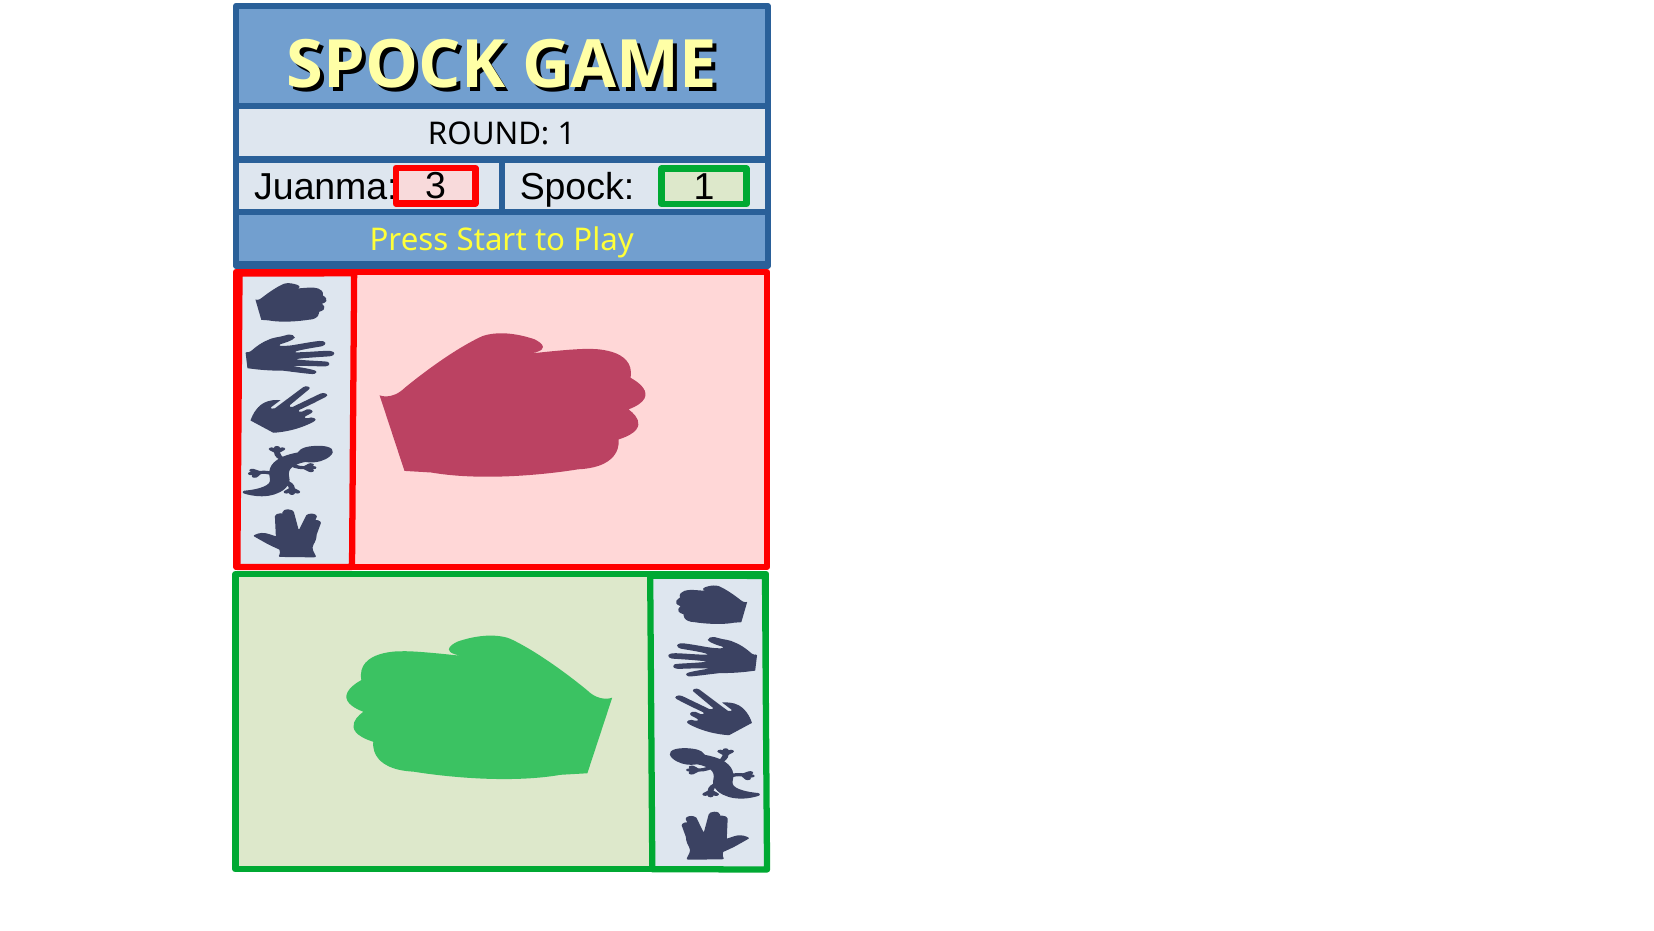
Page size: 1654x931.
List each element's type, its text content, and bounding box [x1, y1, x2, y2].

text_box a [650, 575, 768, 870]
picture [674, 687, 754, 737]
picture [668, 747, 762, 800]
picture [679, 810, 752, 861]
picture [674, 584, 750, 626]
text_box SPOCK GAME [236, 5, 768, 105]
text_box [235, 574, 767, 870]
text_box 1 [661, 168, 747, 204]
picture [341, 632, 622, 784]
text_box Juanma: [236, 159, 501, 212]
picture [667, 635, 759, 678]
text_box [236, 271, 768, 567]
picture [241, 444, 335, 498]
picture [252, 282, 328, 323]
text_box Press Start to Play [236, 212, 768, 265]
text_box a [237, 273, 355, 568]
picture [243, 333, 336, 375]
picture [249, 385, 329, 434]
text_box 3 [395, 168, 476, 204]
text_box ROUND: 1 [236, 105, 768, 159]
picture [251, 508, 323, 559]
picture [370, 330, 651, 482]
text_box Spock: [501, 159, 768, 212]
